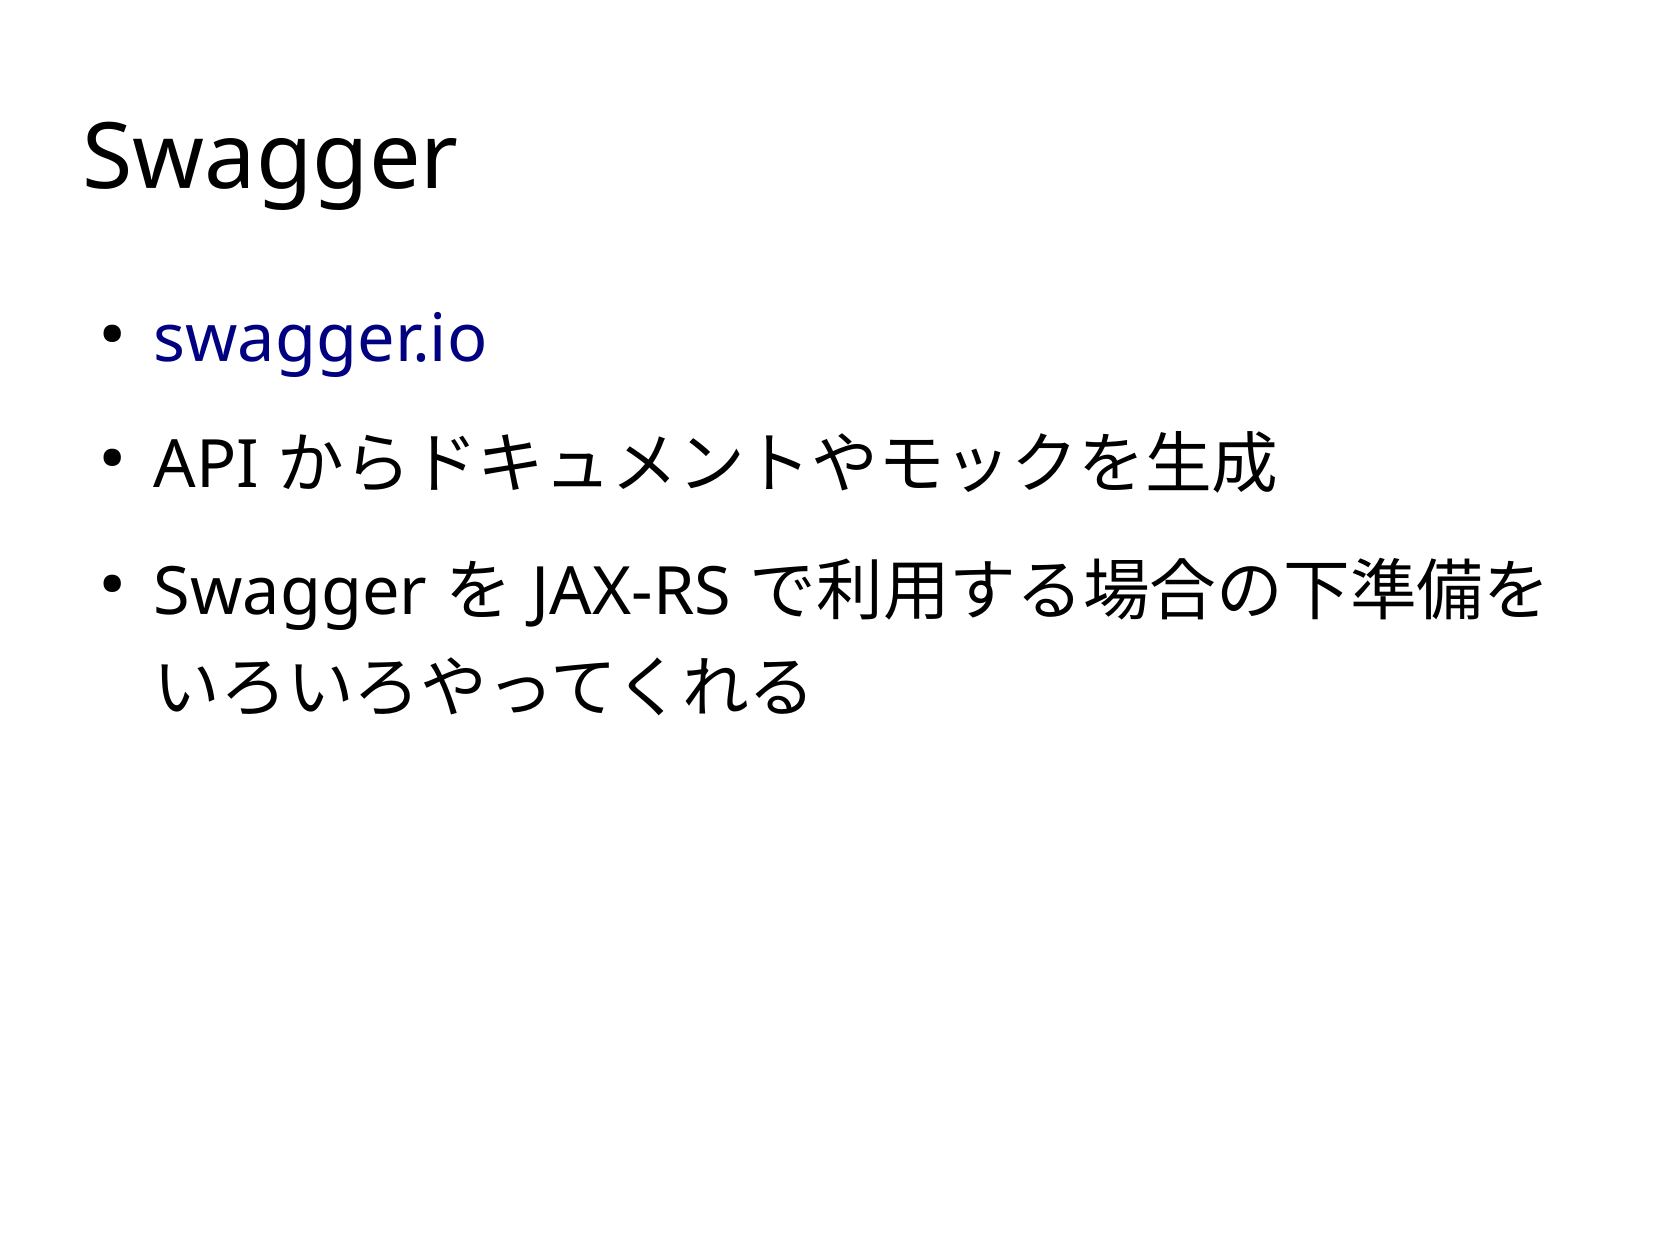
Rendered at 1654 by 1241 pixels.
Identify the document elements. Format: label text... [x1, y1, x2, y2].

list swagger.io APIからドキュメントやモックを生成 SwaggerをJAX-RSで利用する場合の下準備をいろいろやってくれる [82, 290, 1571, 1010]
title Swagger [82, 49, 1571, 257]
